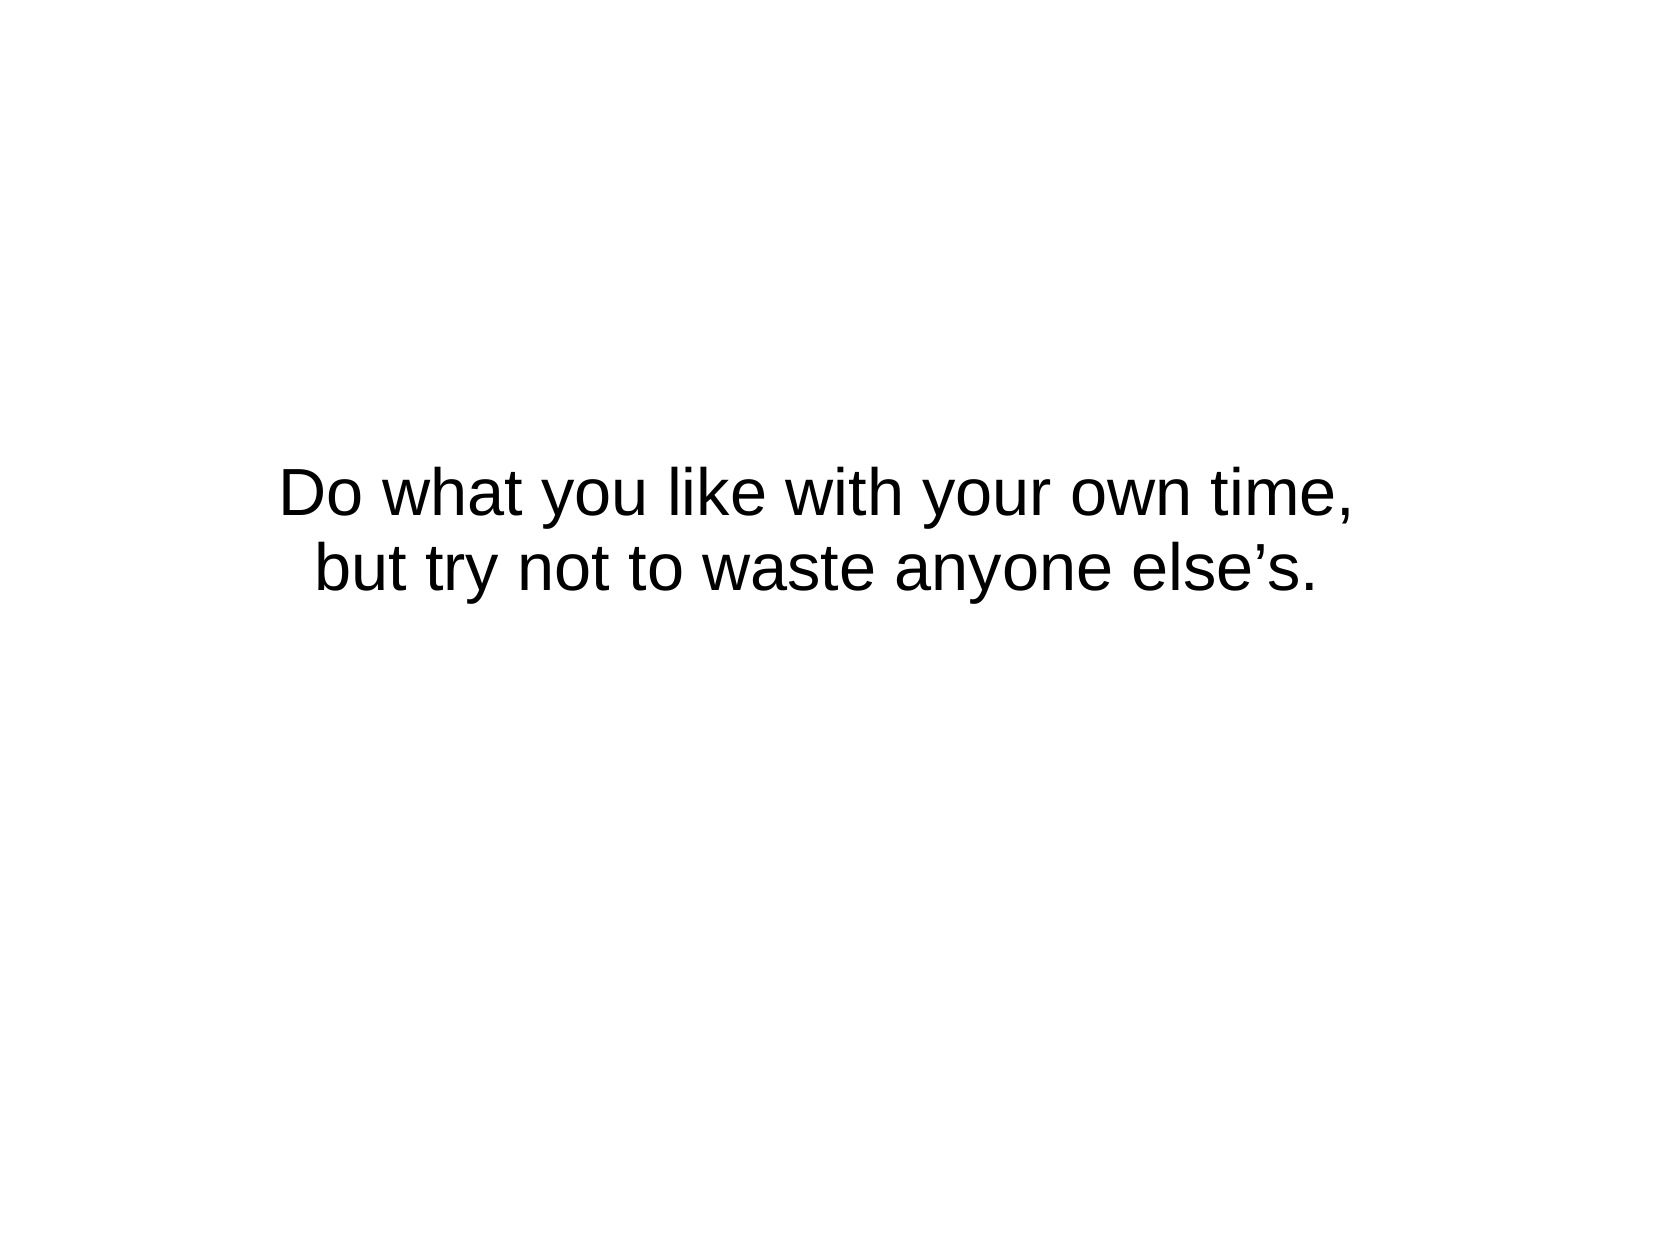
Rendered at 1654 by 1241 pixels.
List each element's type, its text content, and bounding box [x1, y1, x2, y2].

subtitle Do what you like with your own time, but try not to waste anyone else’s. [82, 49, 1571, 1010]
